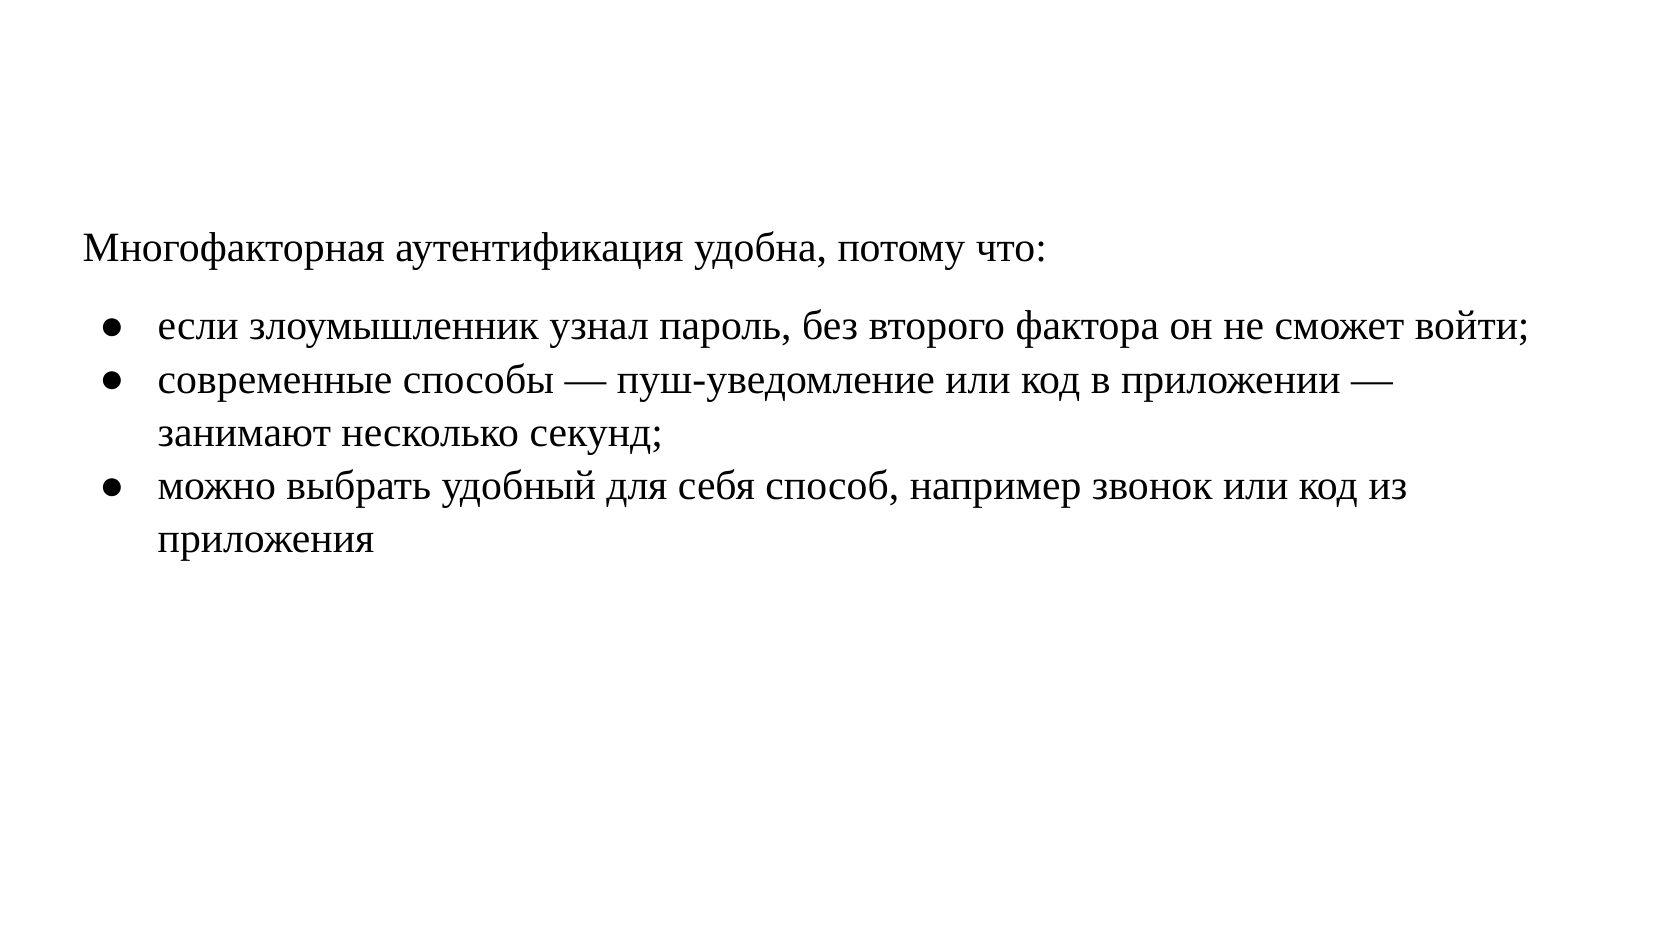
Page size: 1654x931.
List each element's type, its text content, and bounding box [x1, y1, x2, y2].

text_box Многофакторная аутентификация удобна, потому что: если злоумышленник узнал пароль, без второго фактора он не сможет войти; современные способы — пуш-уведомление или код в приложении — занимают несколько секунд; можно выбрать удобный для себя способ, например звонок или код из приложения [82, 217, 1571, 757]
